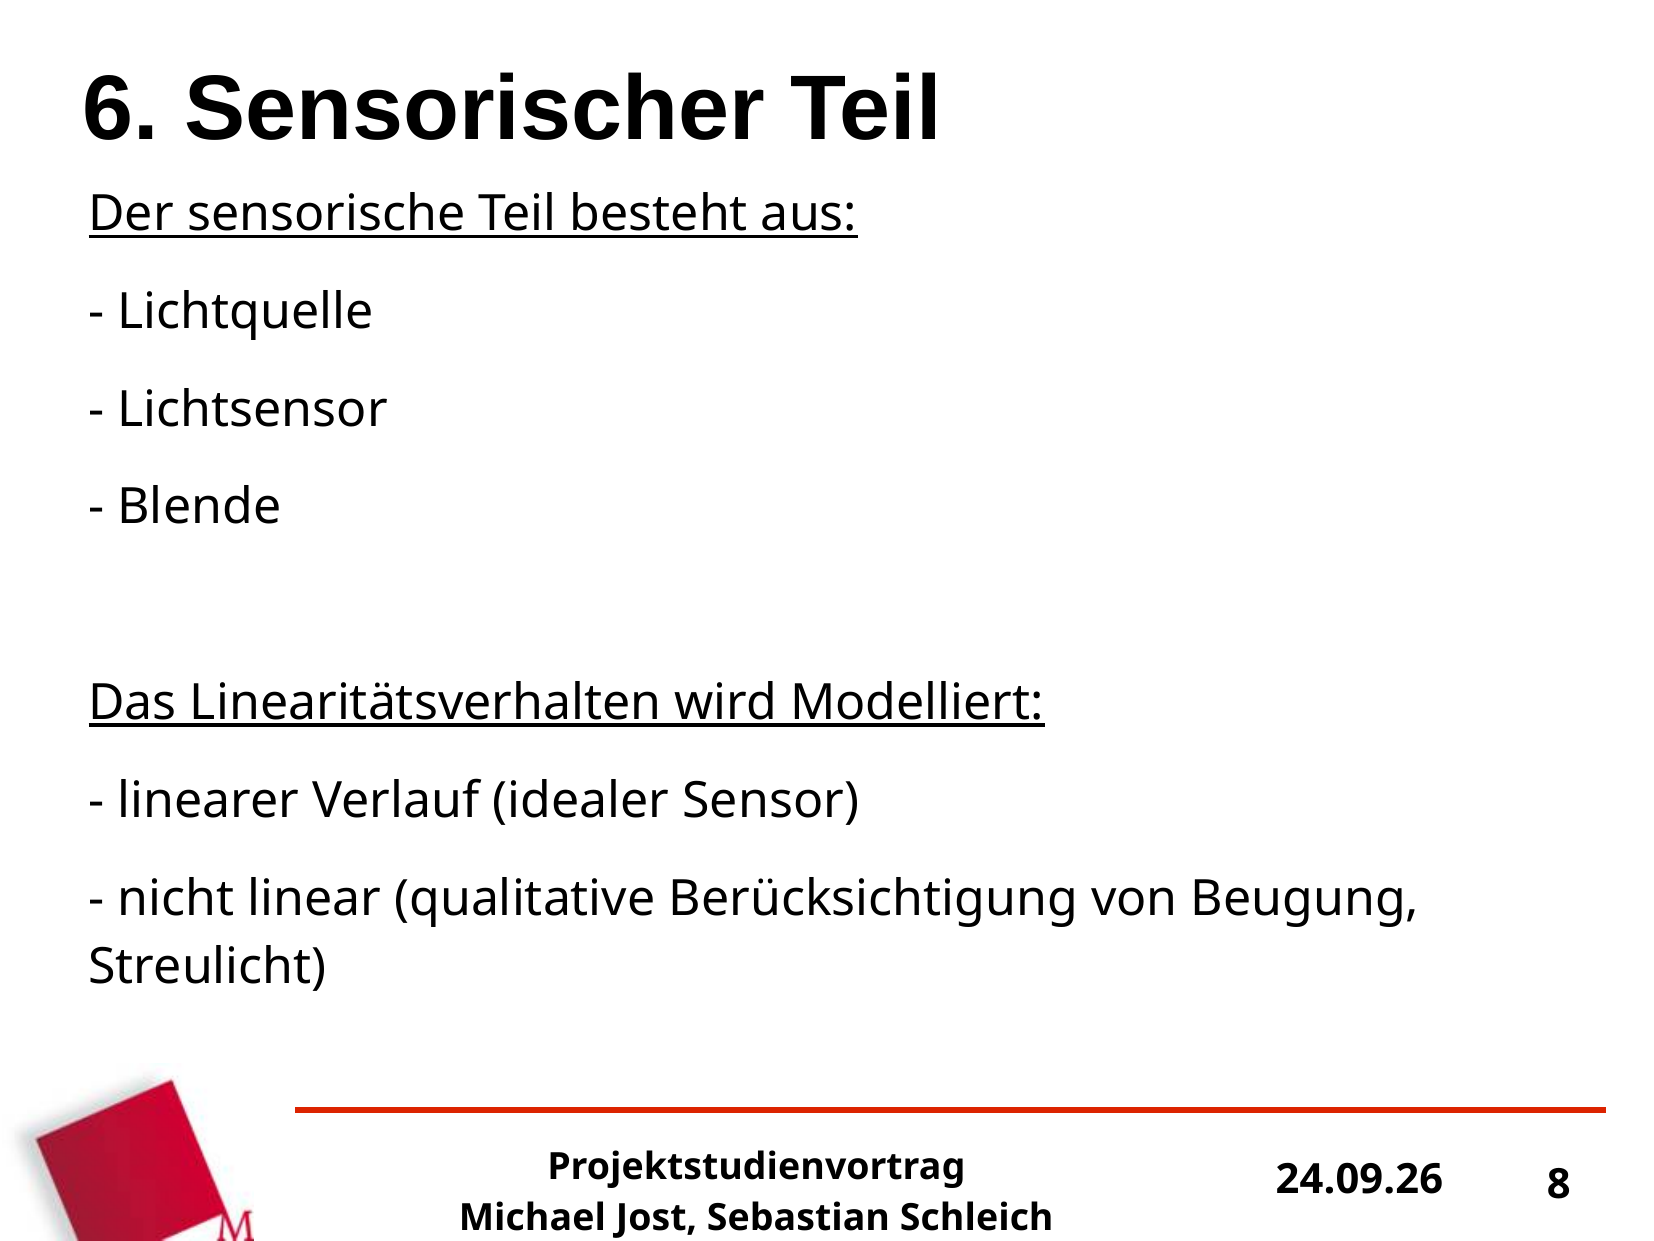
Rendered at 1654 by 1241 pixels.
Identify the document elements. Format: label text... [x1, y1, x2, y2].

title 6. Sensorischer Teil [82, 49, 1571, 166]
picture [2, 1063, 254, 1241]
list Der sensorische Teil besteht aus: - Lichtquelle - Lichtsensor - Blende Das Linearitätsverhalten wird Modelliert: - linearer Verlauf (idealer Sensor) - nicht linear (qualitative Berücksichtigung von Beugung, Streulicht) [88, 194, 1571, 981]
